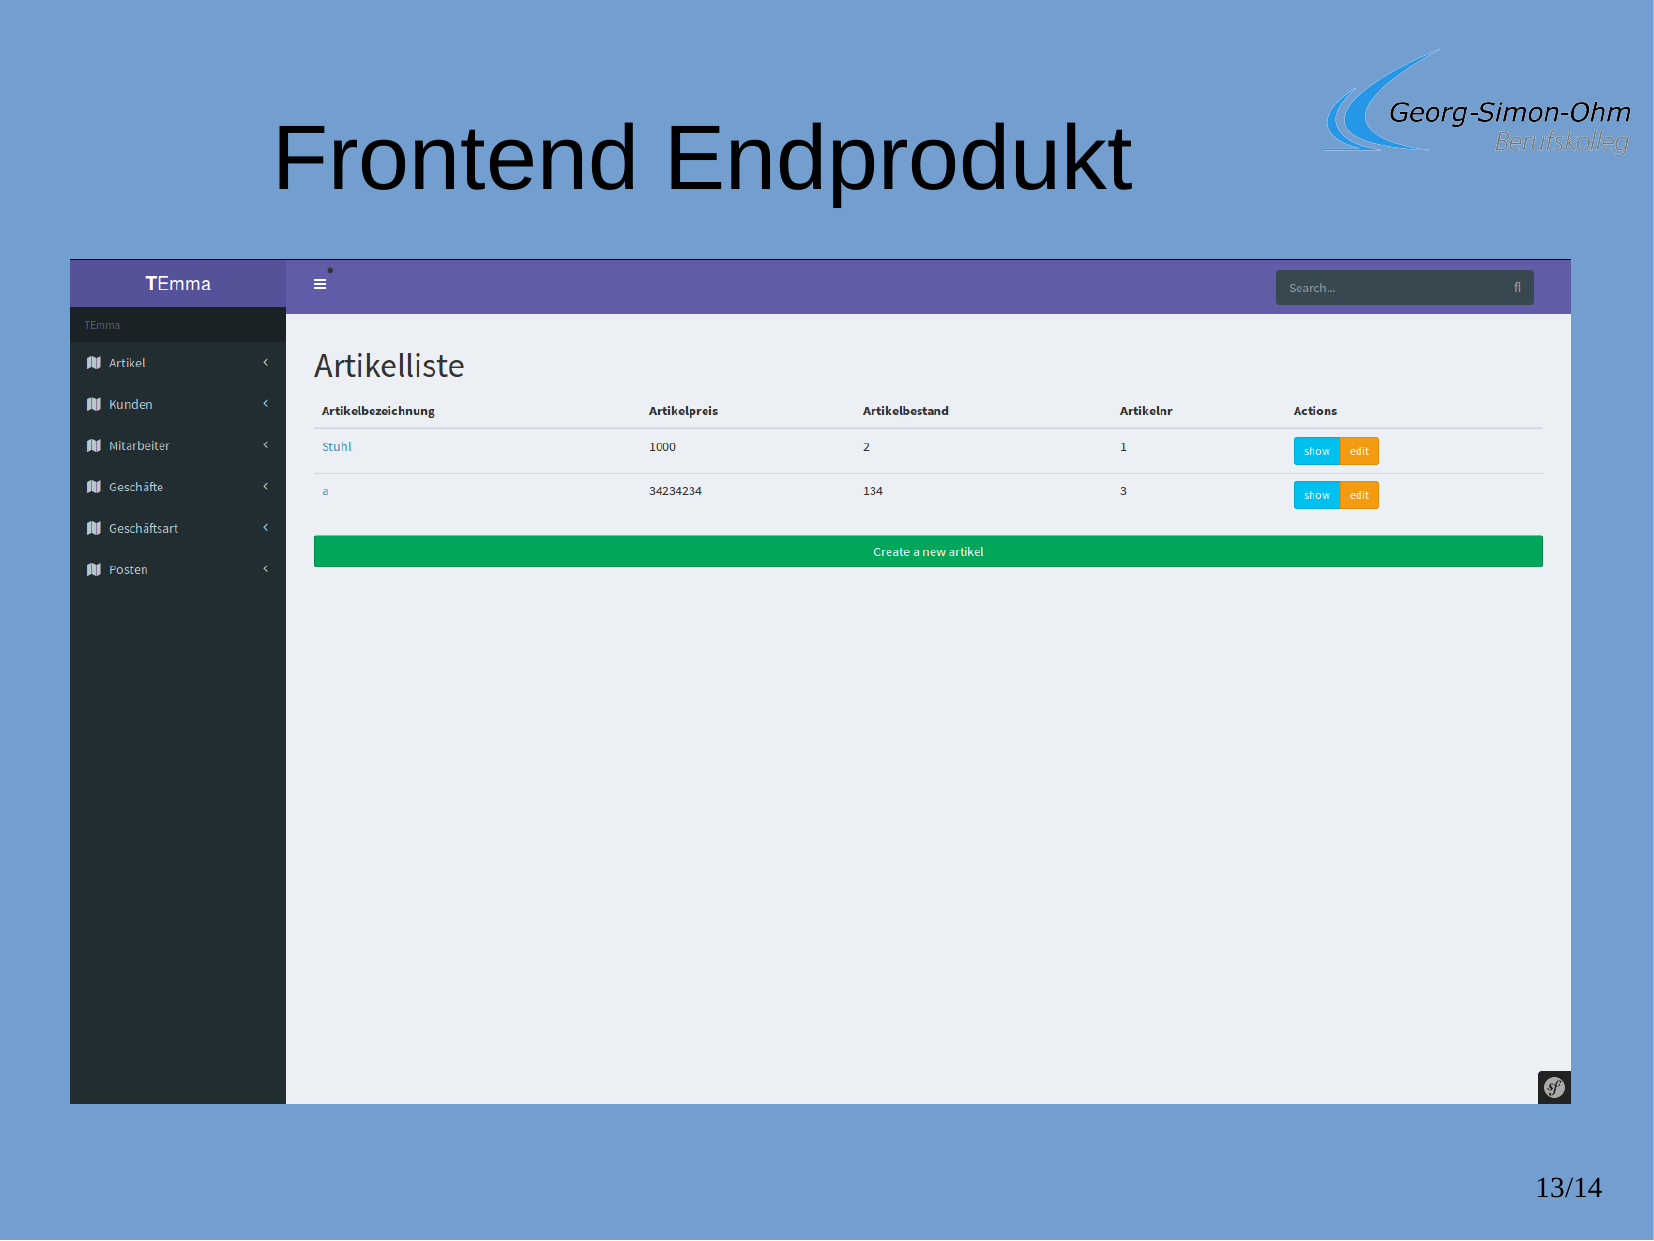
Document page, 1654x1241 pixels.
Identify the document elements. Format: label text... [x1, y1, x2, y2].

picture [1325, 49, 1630, 156]
text_box <number>/14 [1535, 1168, 1607, 1209]
picture [70, 259, 1571, 1104]
title Frontend Endprodukt [82, 49, 1325, 257]
